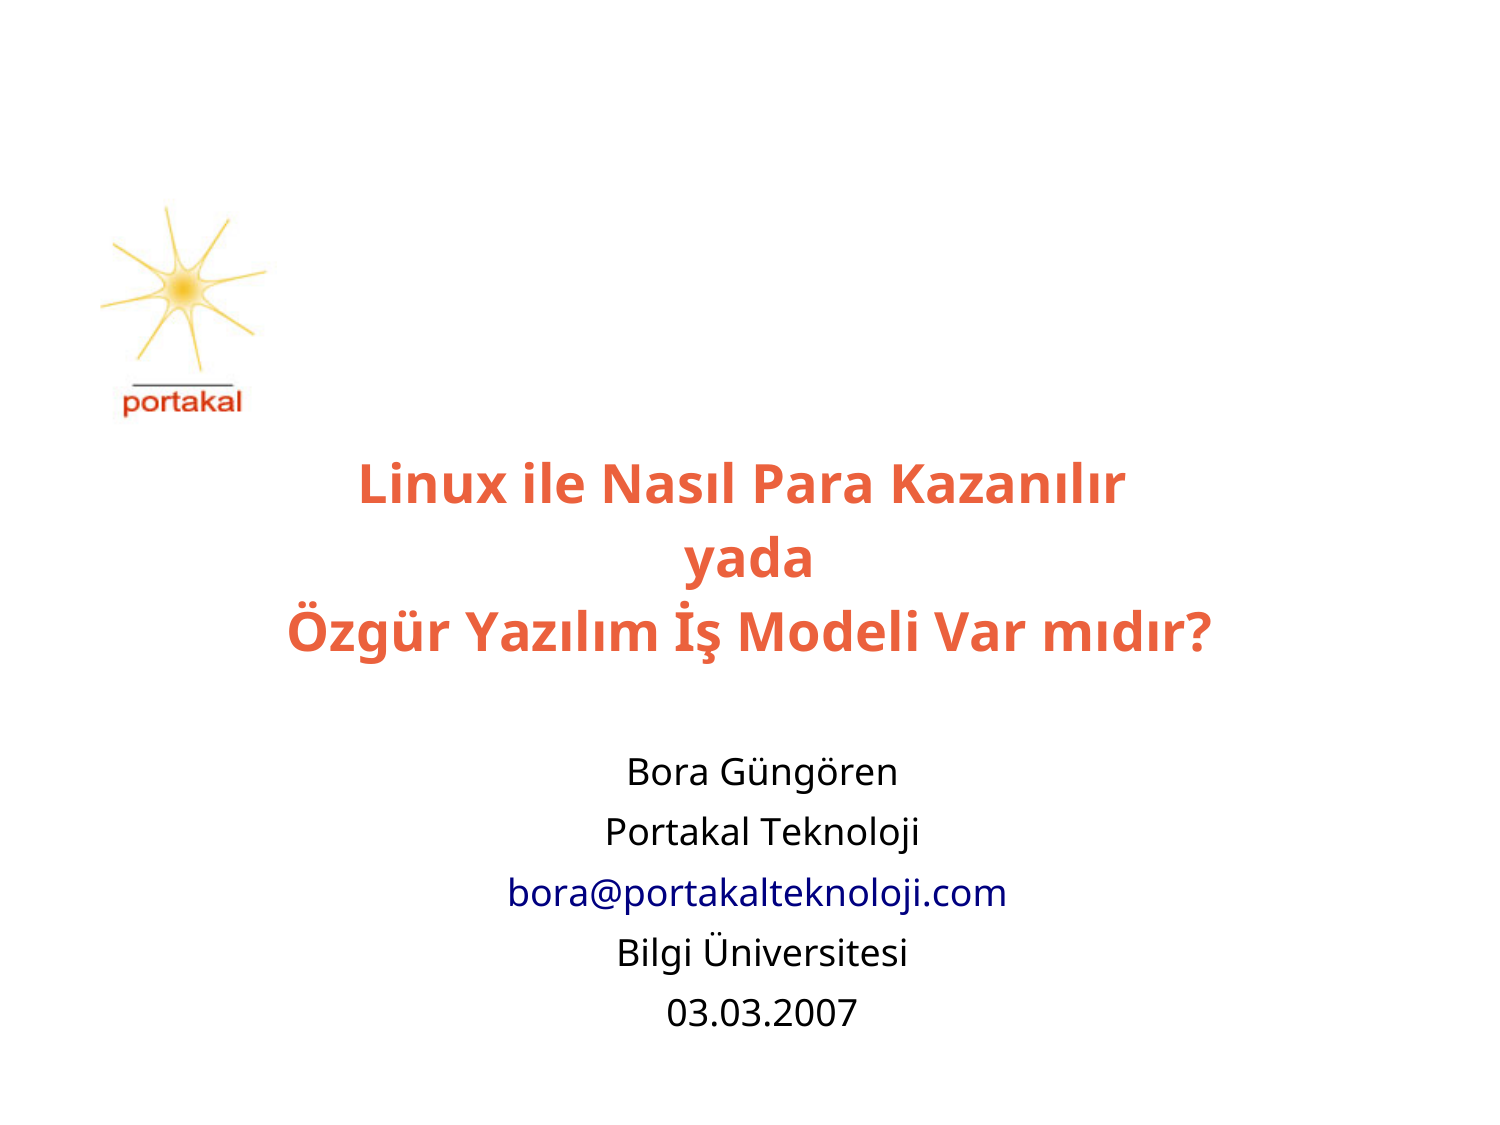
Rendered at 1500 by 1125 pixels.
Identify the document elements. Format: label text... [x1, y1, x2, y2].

picture [88, 74, 277, 443]
title Linux ile Nasıl Para Kazanılır yada Özgür Yazılım İş Modeli Var mıdır? [112, 437, 1388, 676]
subtitle Bora Güngören Portakal Teknoloji bora@portakalteknoloji.com Bilgi Üniversitesi 03.03.2007 [237, 737, 1288, 1026]
